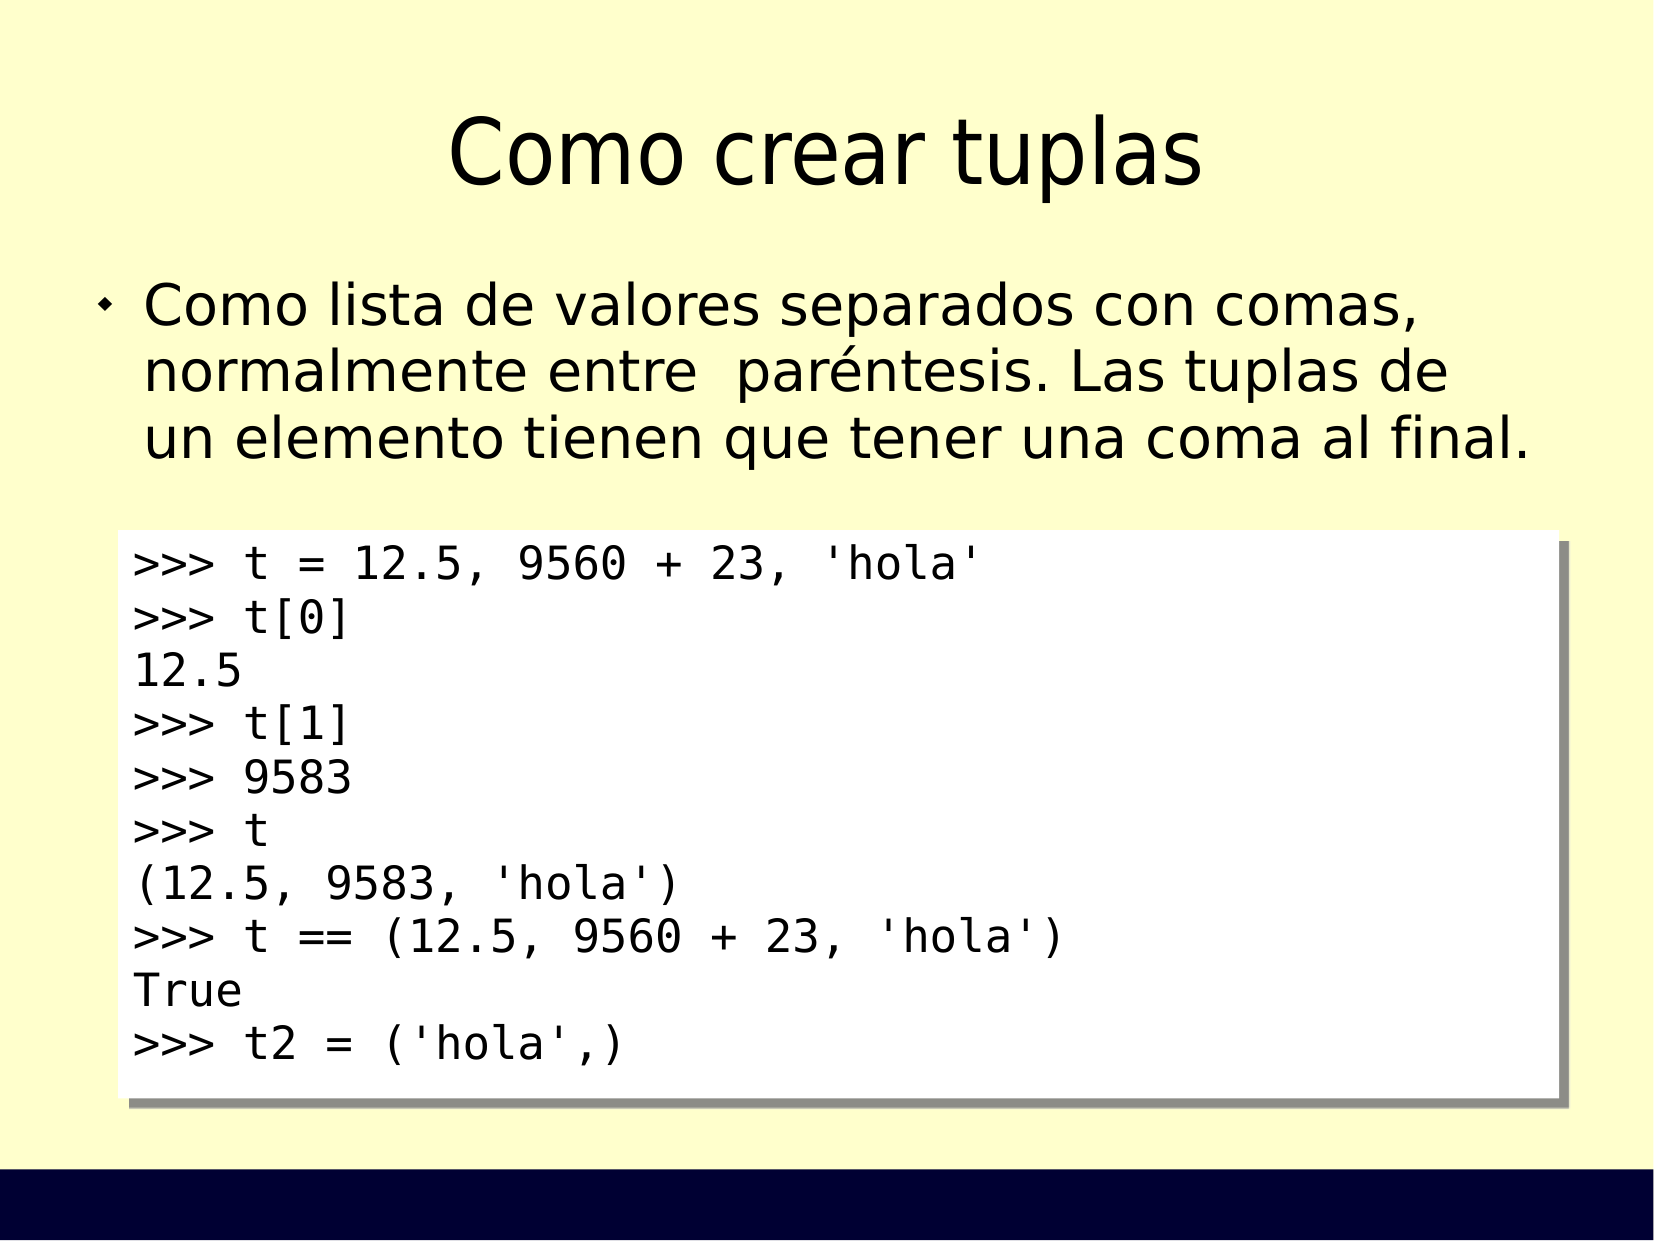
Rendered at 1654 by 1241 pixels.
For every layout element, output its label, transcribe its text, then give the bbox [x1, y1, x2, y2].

text_box >>> t = 12.5, 9560 + 23, 'hola' >>> t[0] 12.5 >>> t[1] >>> 9583 >>> t (12.5, 9583, 'hola') >>> t == (12.5, 9560 + 23, 'hola') True >>> t2 = ('hola',) [118, 530, 1560, 1099]
title Como crear tuplas [82, 49, 1571, 257]
list Como lista de valores separados con comas, normalmente entre paréntesis. Las tuplas de un elemento tienen que tener una coma al final. [82, 248, 1538, 497]
